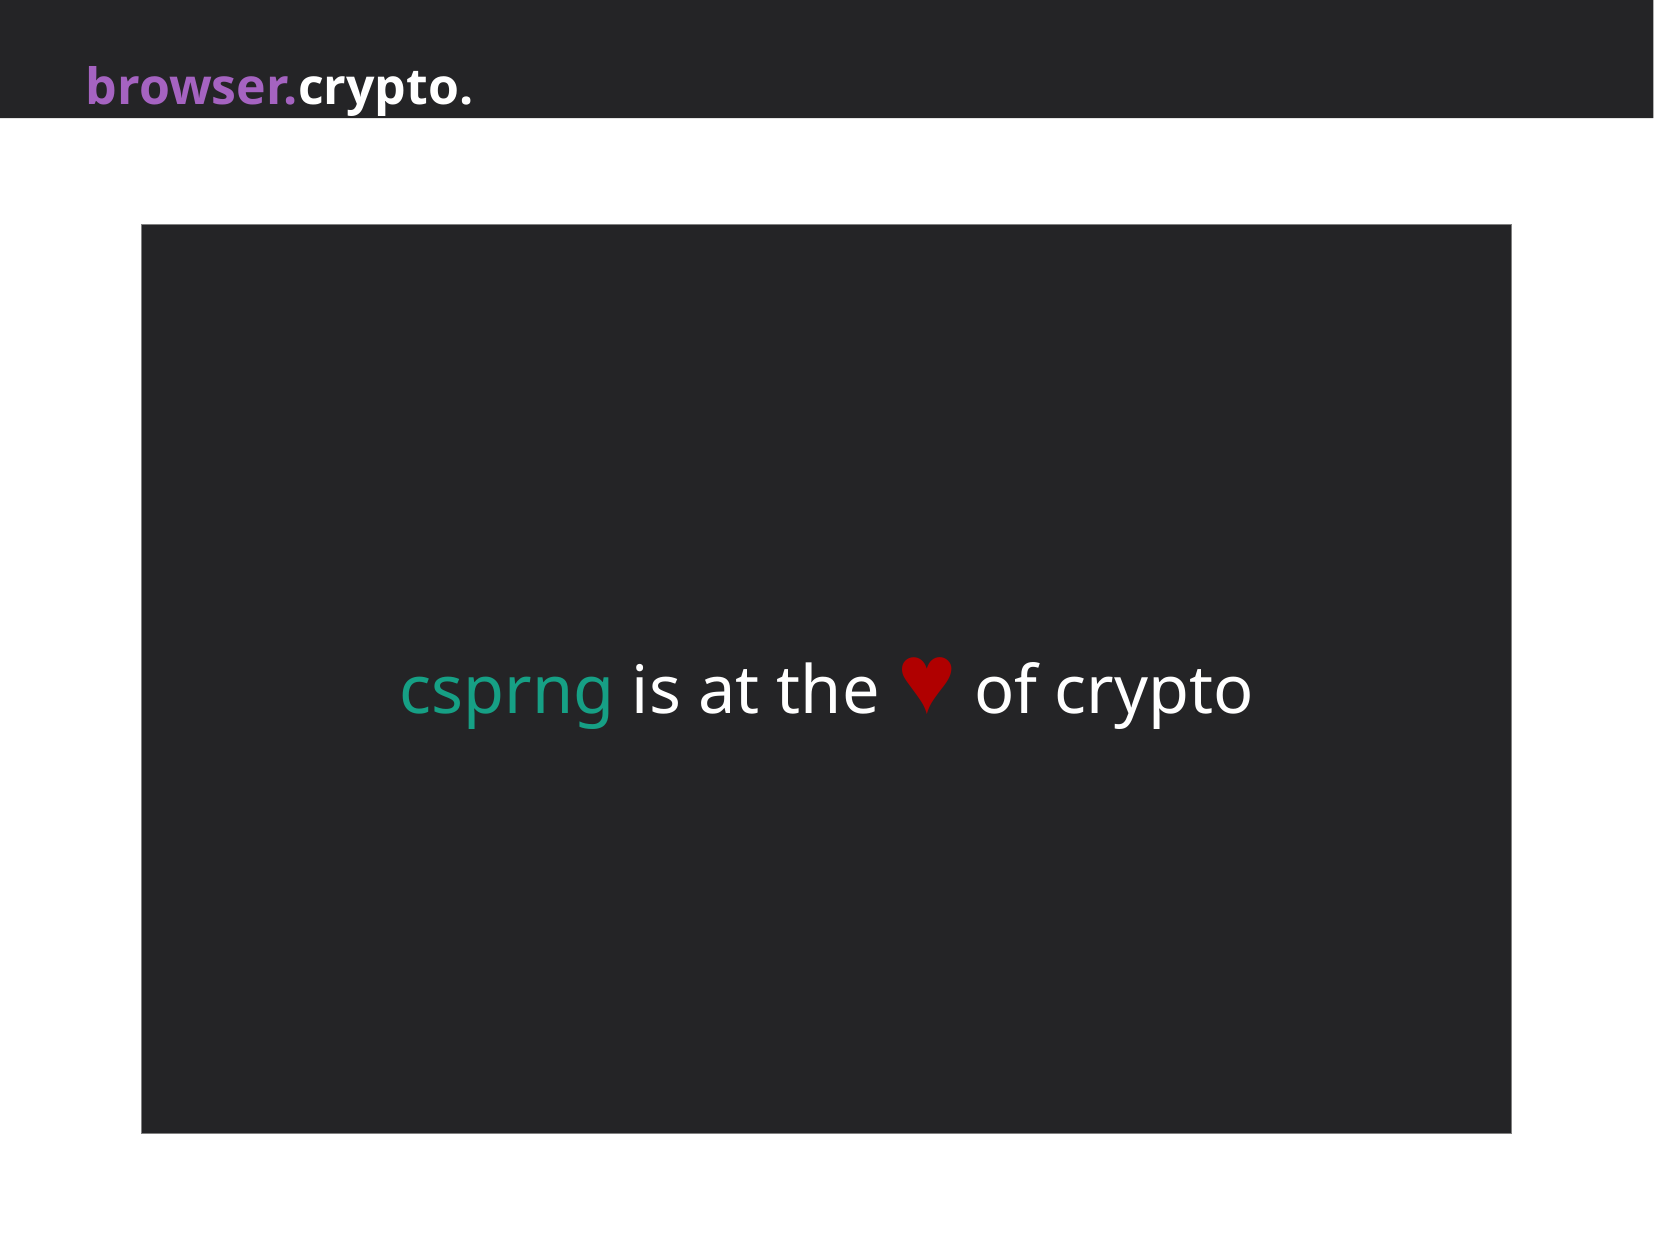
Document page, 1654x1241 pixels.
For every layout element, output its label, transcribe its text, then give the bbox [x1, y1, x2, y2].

text_box csprng is at the ♥ of crypto [141, 224, 1512, 1134]
text_box [165, 531, 1441, 1087]
text_box browser.crypto. [70, 43, 567, 119]
text_box [0, 0, 1654, 119]
